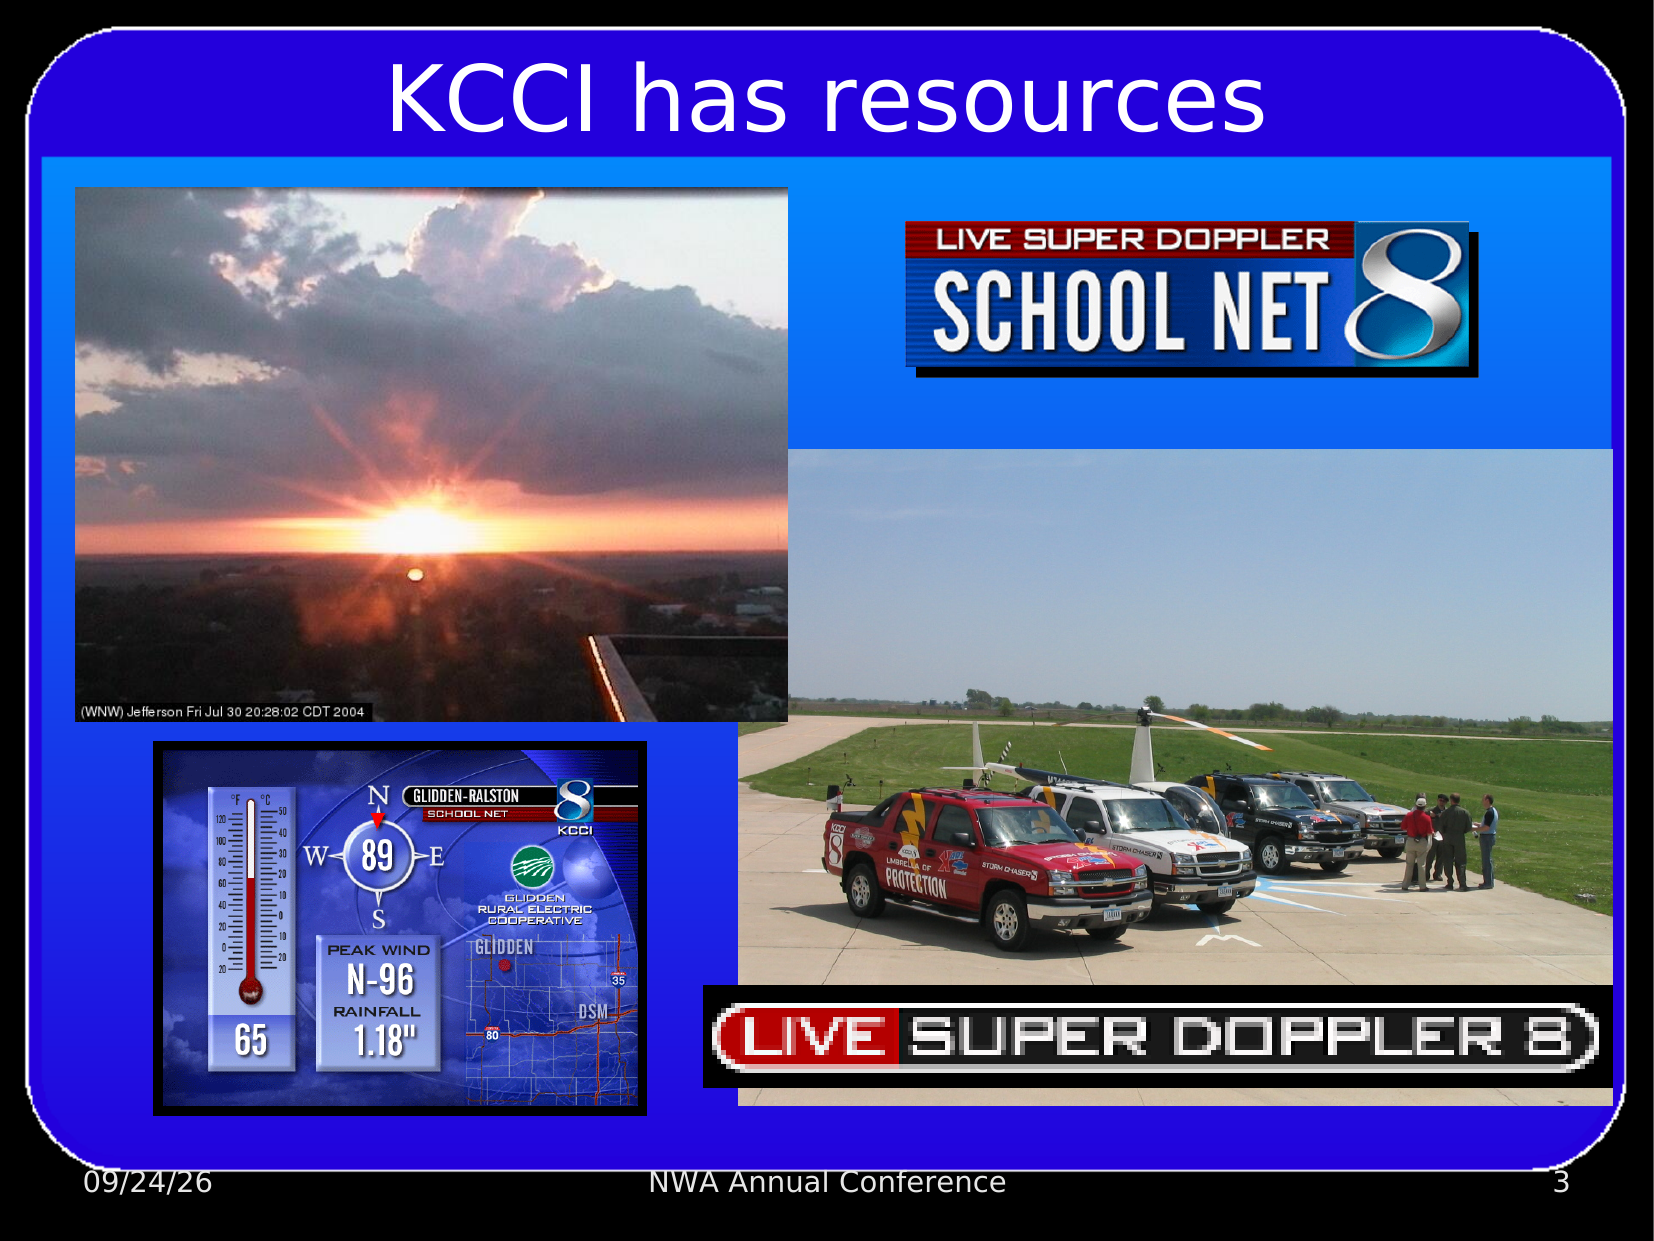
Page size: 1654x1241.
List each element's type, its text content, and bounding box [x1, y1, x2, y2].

title KCCI has resources [82, 46, 1571, 154]
picture [0, 0, 1654, 1241]
